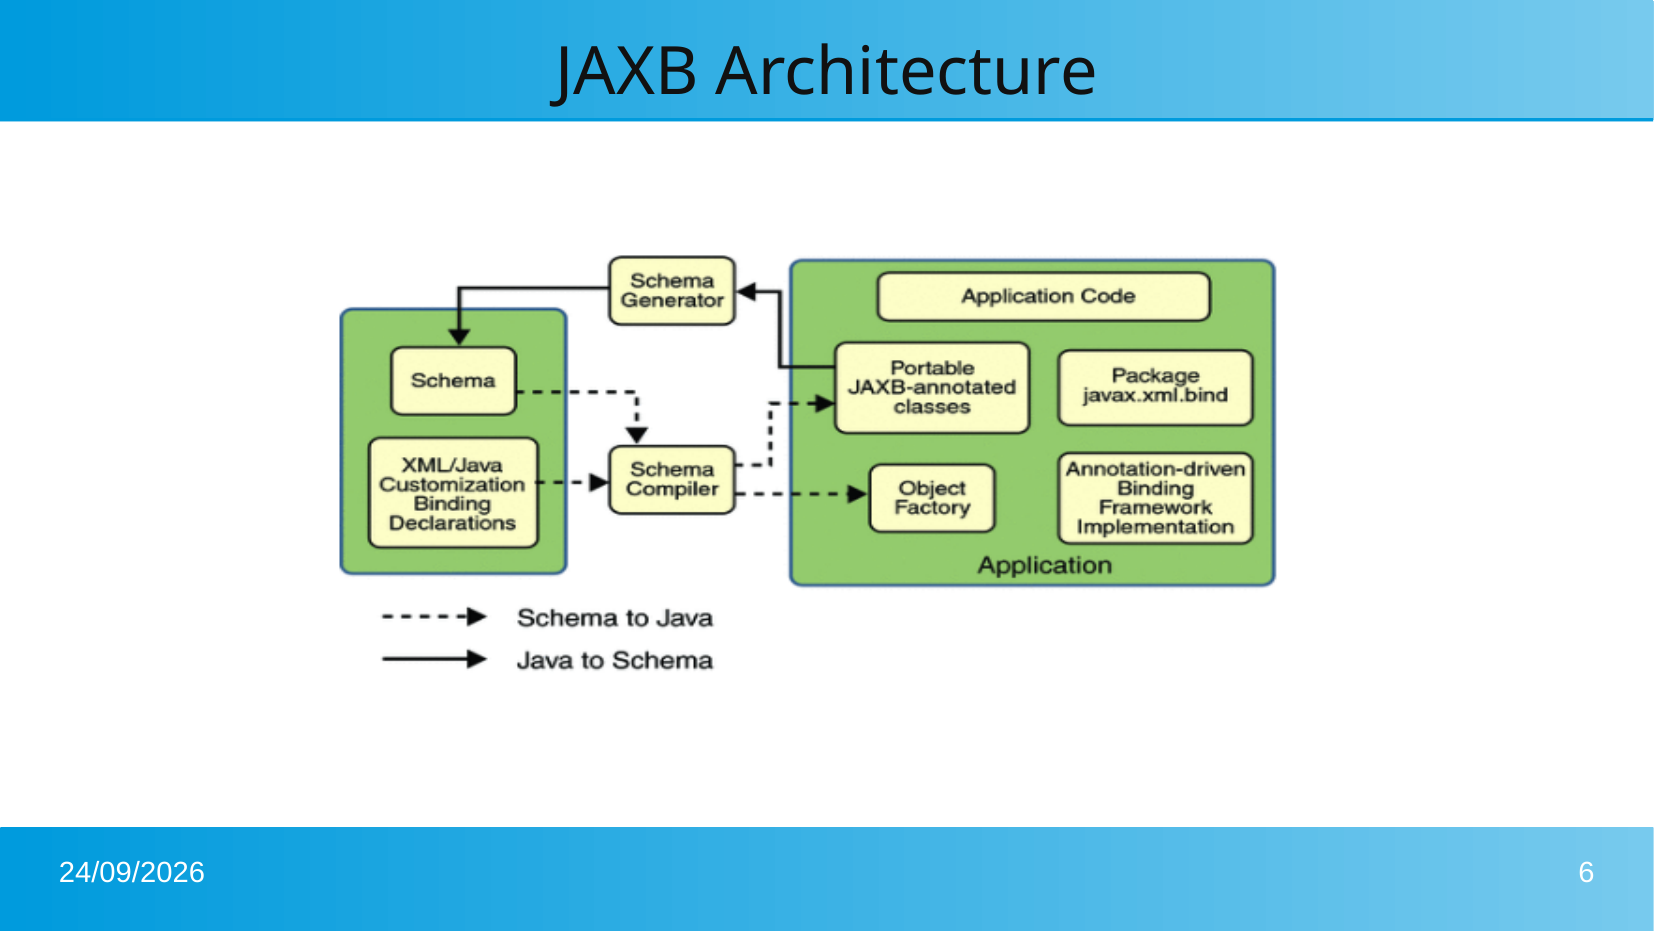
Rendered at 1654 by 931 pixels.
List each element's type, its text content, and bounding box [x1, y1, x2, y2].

title JAXB Architecture [59, 29, 1595, 108]
picture [295, 226, 1329, 705]
